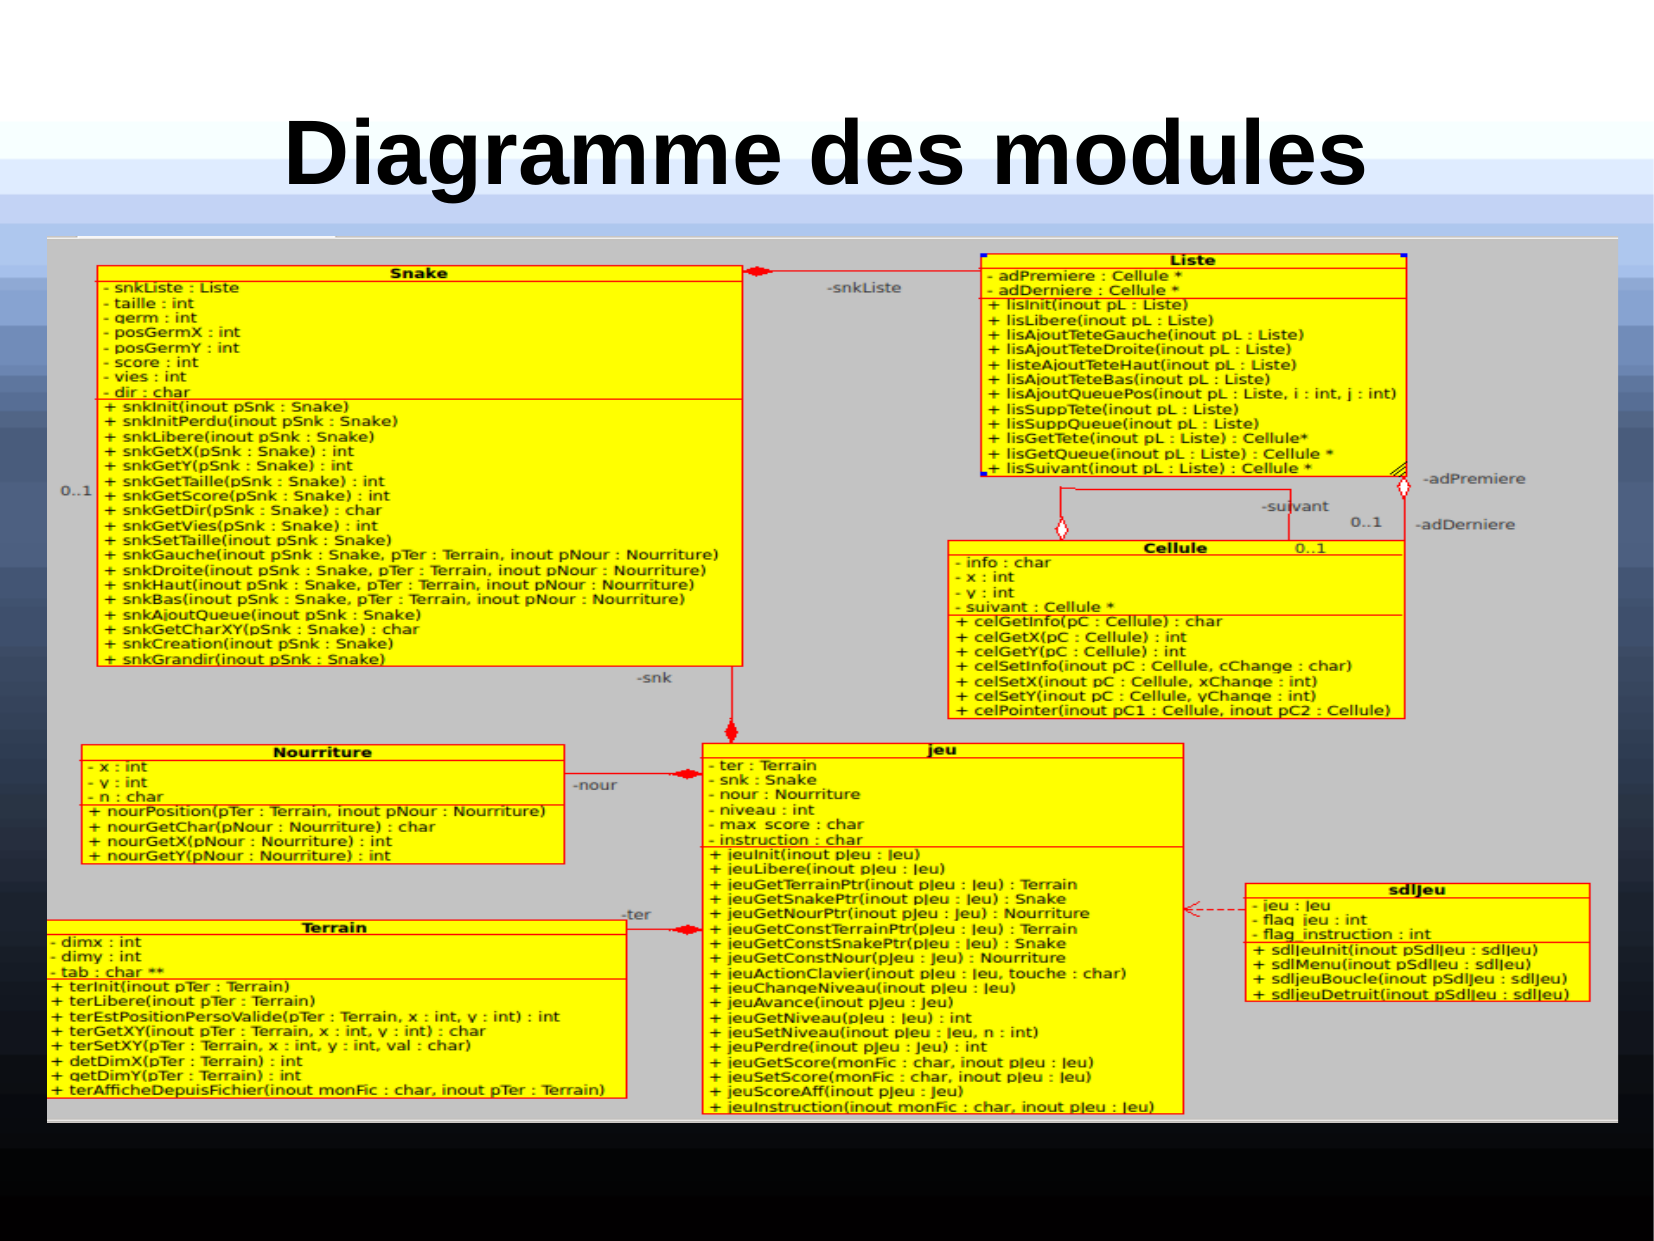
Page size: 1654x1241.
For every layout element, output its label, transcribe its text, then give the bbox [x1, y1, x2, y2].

picture [0, 0, 1654, 1241]
title Diagramme des modules [82, 49, 1571, 236]
